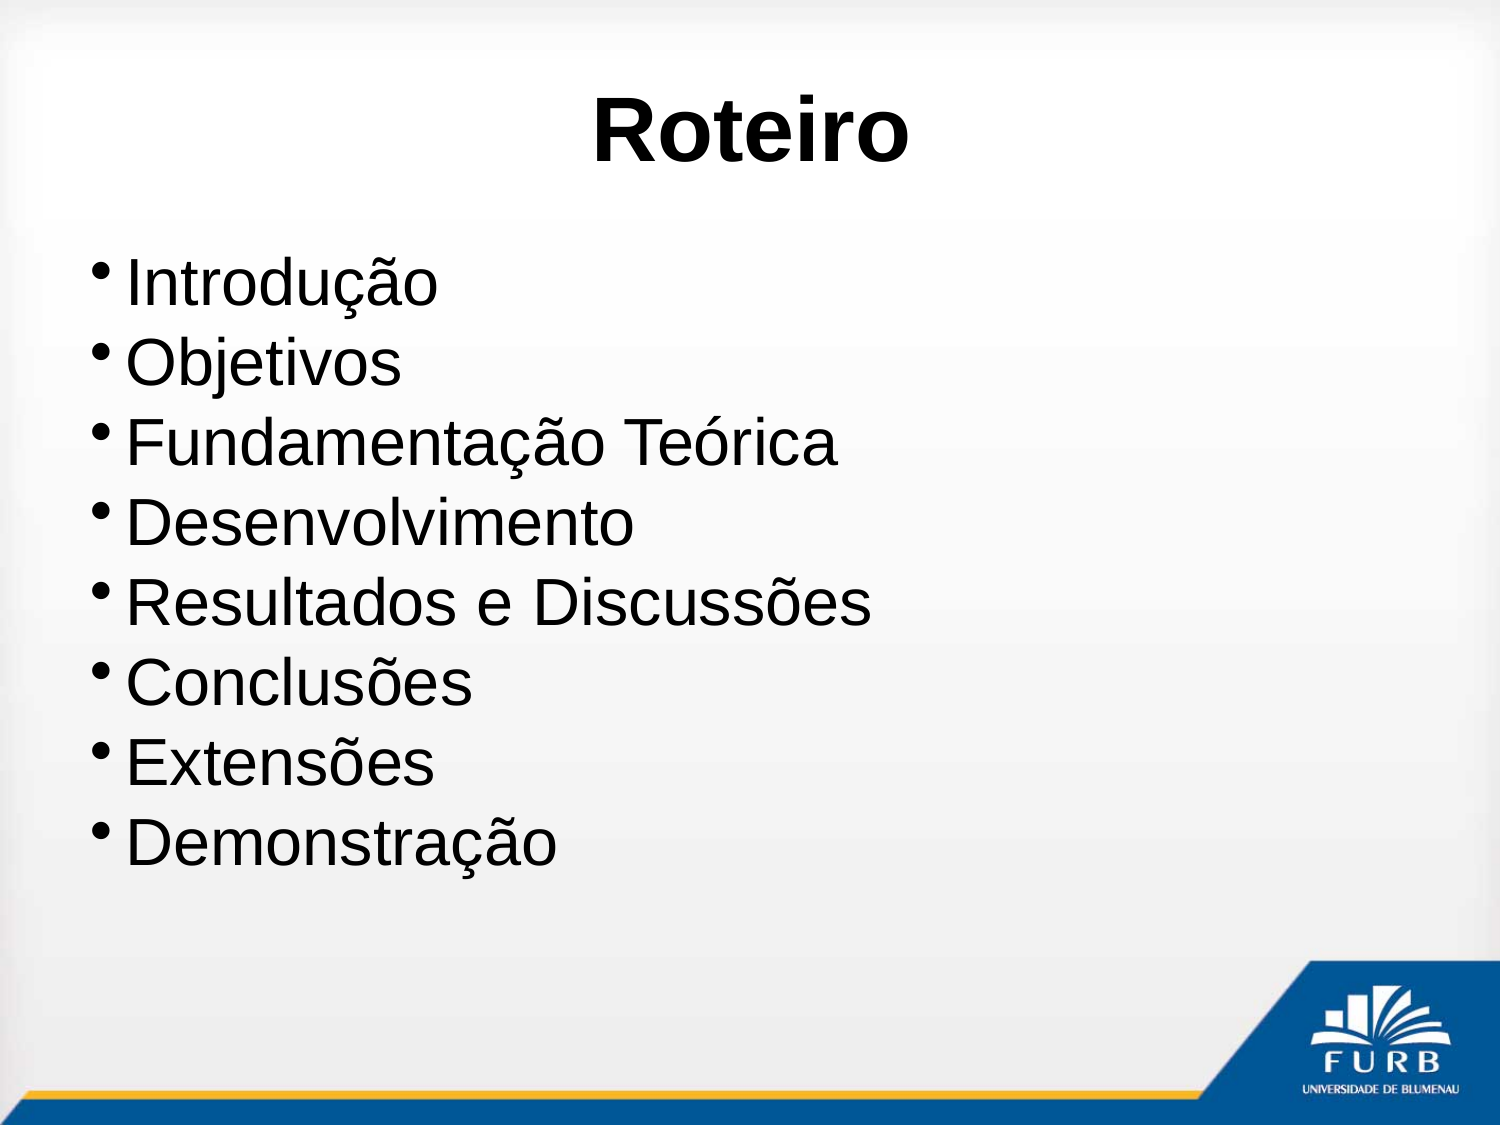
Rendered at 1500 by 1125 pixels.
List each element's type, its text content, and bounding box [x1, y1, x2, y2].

picture [0, 0, 1500, 1125]
text_box Introdução Objetivos Fundamentação Teórica Desenvolvimento Resultados e Discussões Conclusões Extensões Demonstração [74, 231, 1425, 1000]
text_box Roteiro [76, 30, 1427, 219]
